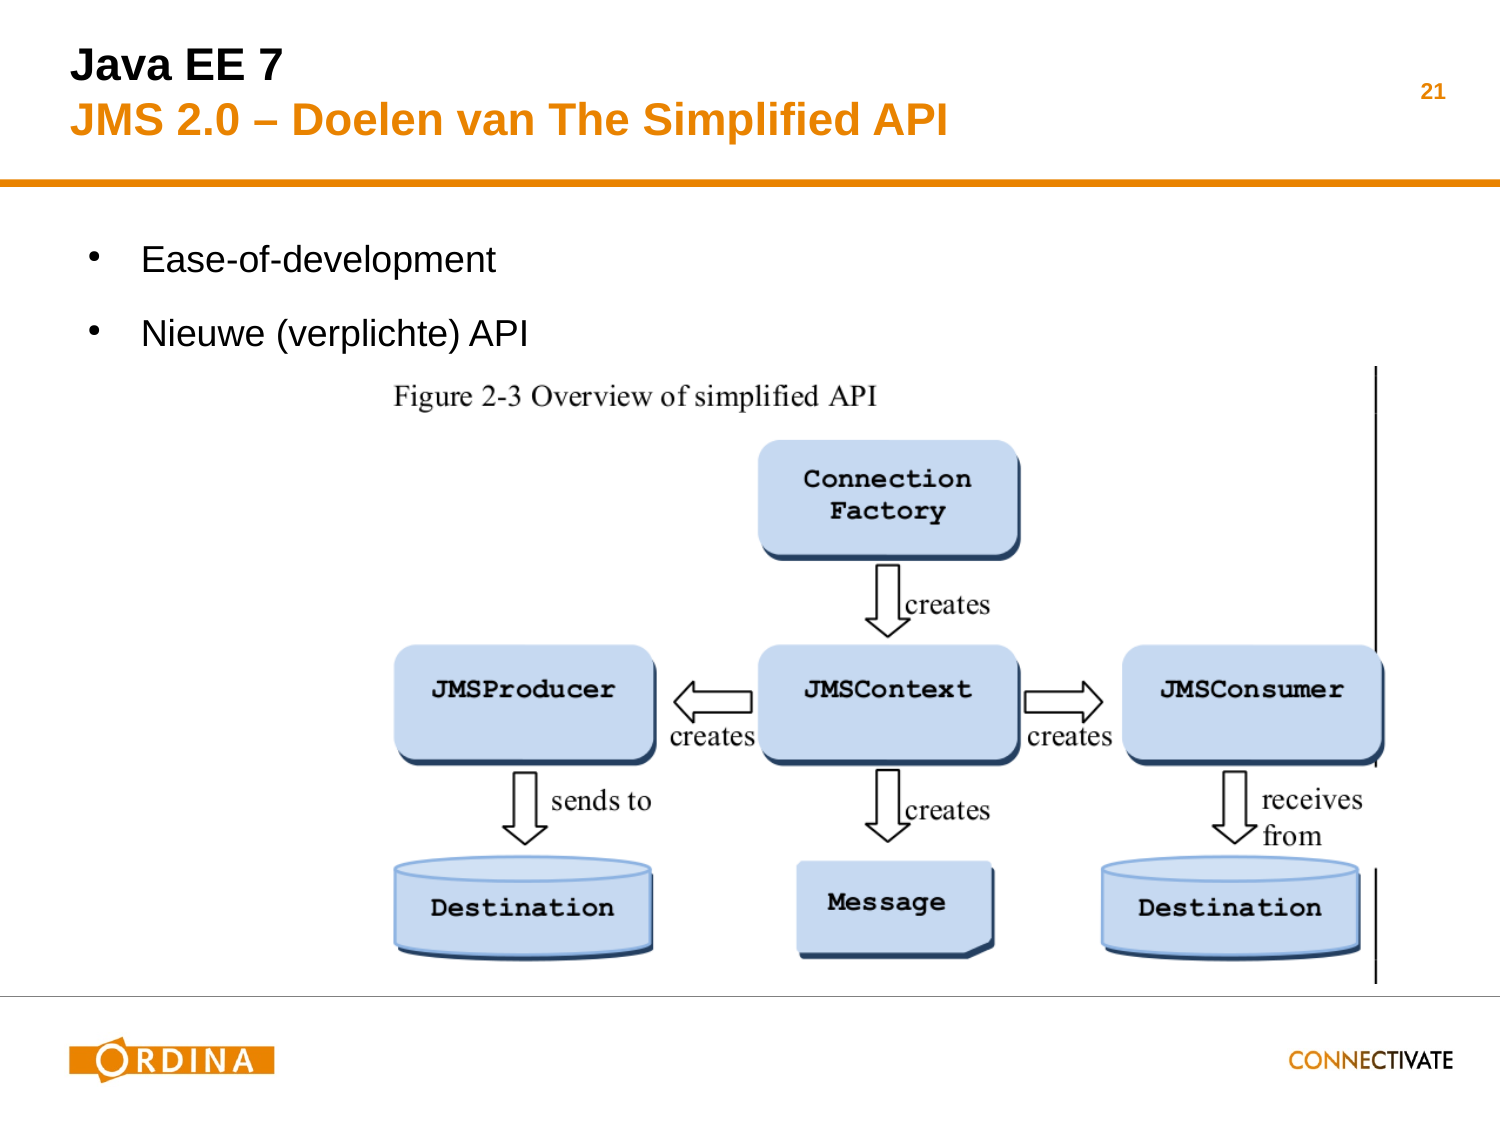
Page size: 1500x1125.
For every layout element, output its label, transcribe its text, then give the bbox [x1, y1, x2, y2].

title Java EE 7 JMS 2.0 – Doelen van The Simplified API [54, 0, 1397, 180]
picture [1287, 1048, 1455, 1071]
picture [64, 1032, 279, 1087]
picture [370, 979, 1389, 984]
slide_number <number> [1397, 69, 1462, 121]
list Ease-of-development Nieuwe (verplichte) API [54, 227, 1462, 979]
